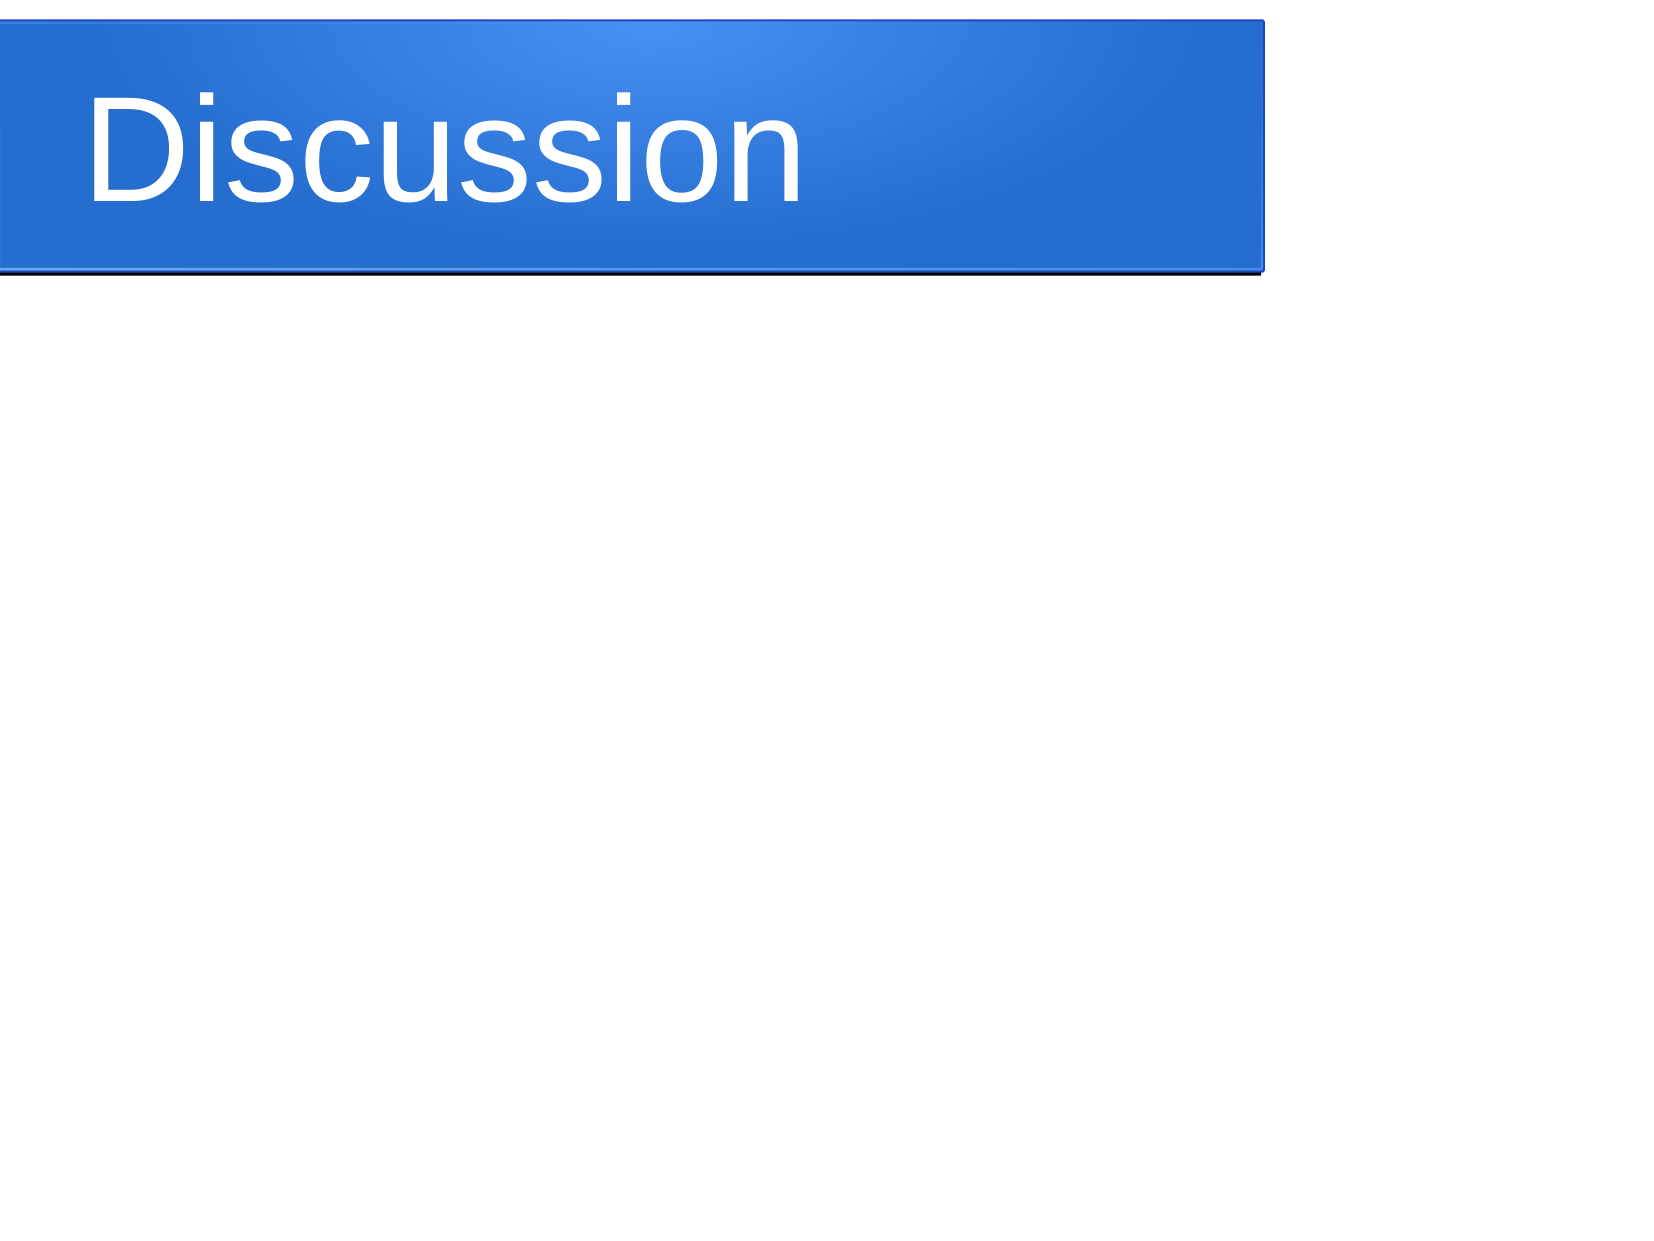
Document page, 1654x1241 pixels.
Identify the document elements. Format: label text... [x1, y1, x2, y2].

title Discussion [82, 0, 1186, 318]
